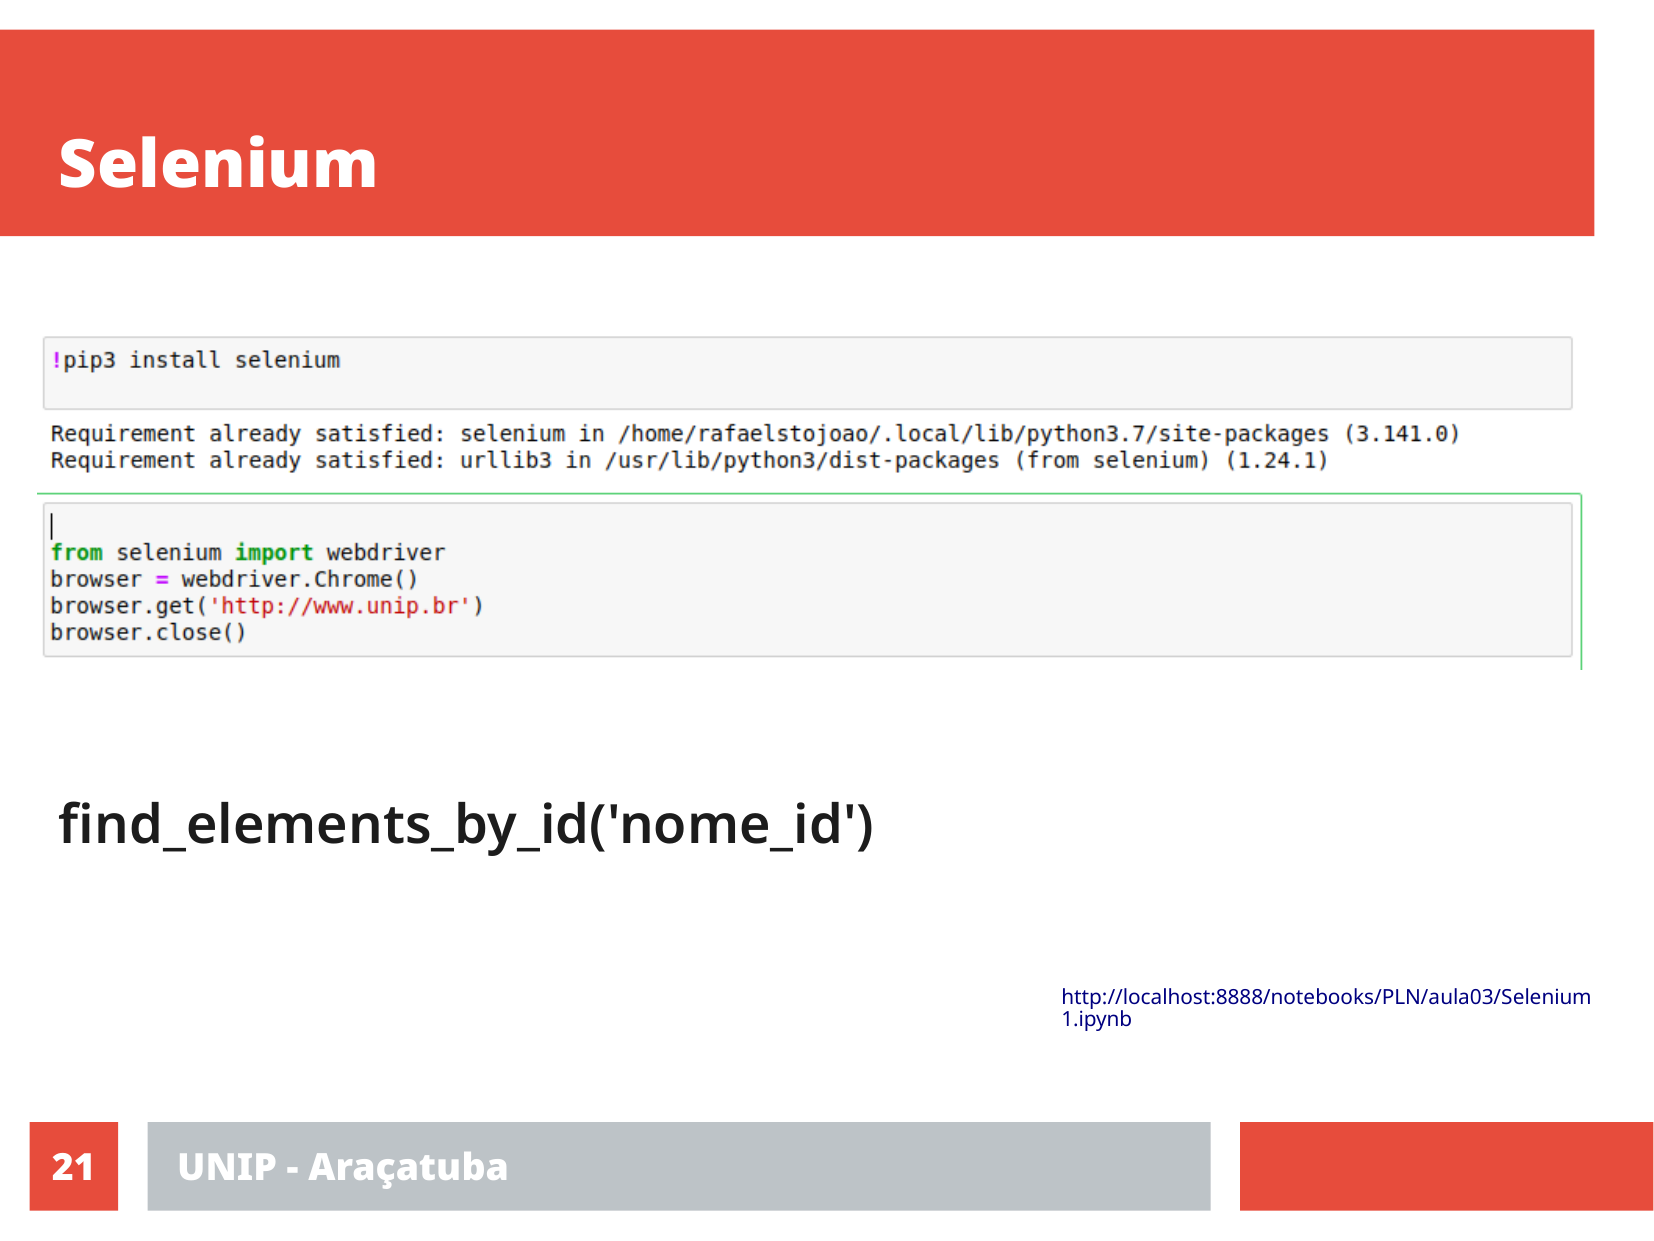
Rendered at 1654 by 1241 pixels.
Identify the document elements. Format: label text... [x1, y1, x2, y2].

picture [37, 321, 1584, 670]
text_box http://localhost:8888/notebooks/PLN/aula03/Selenium1.ipynb [1046, 974, 1619, 1016]
list find_elements_by_id('nome_id') [59, 785, 1565, 1241]
title Selenium [59, 59, 1595, 207]
